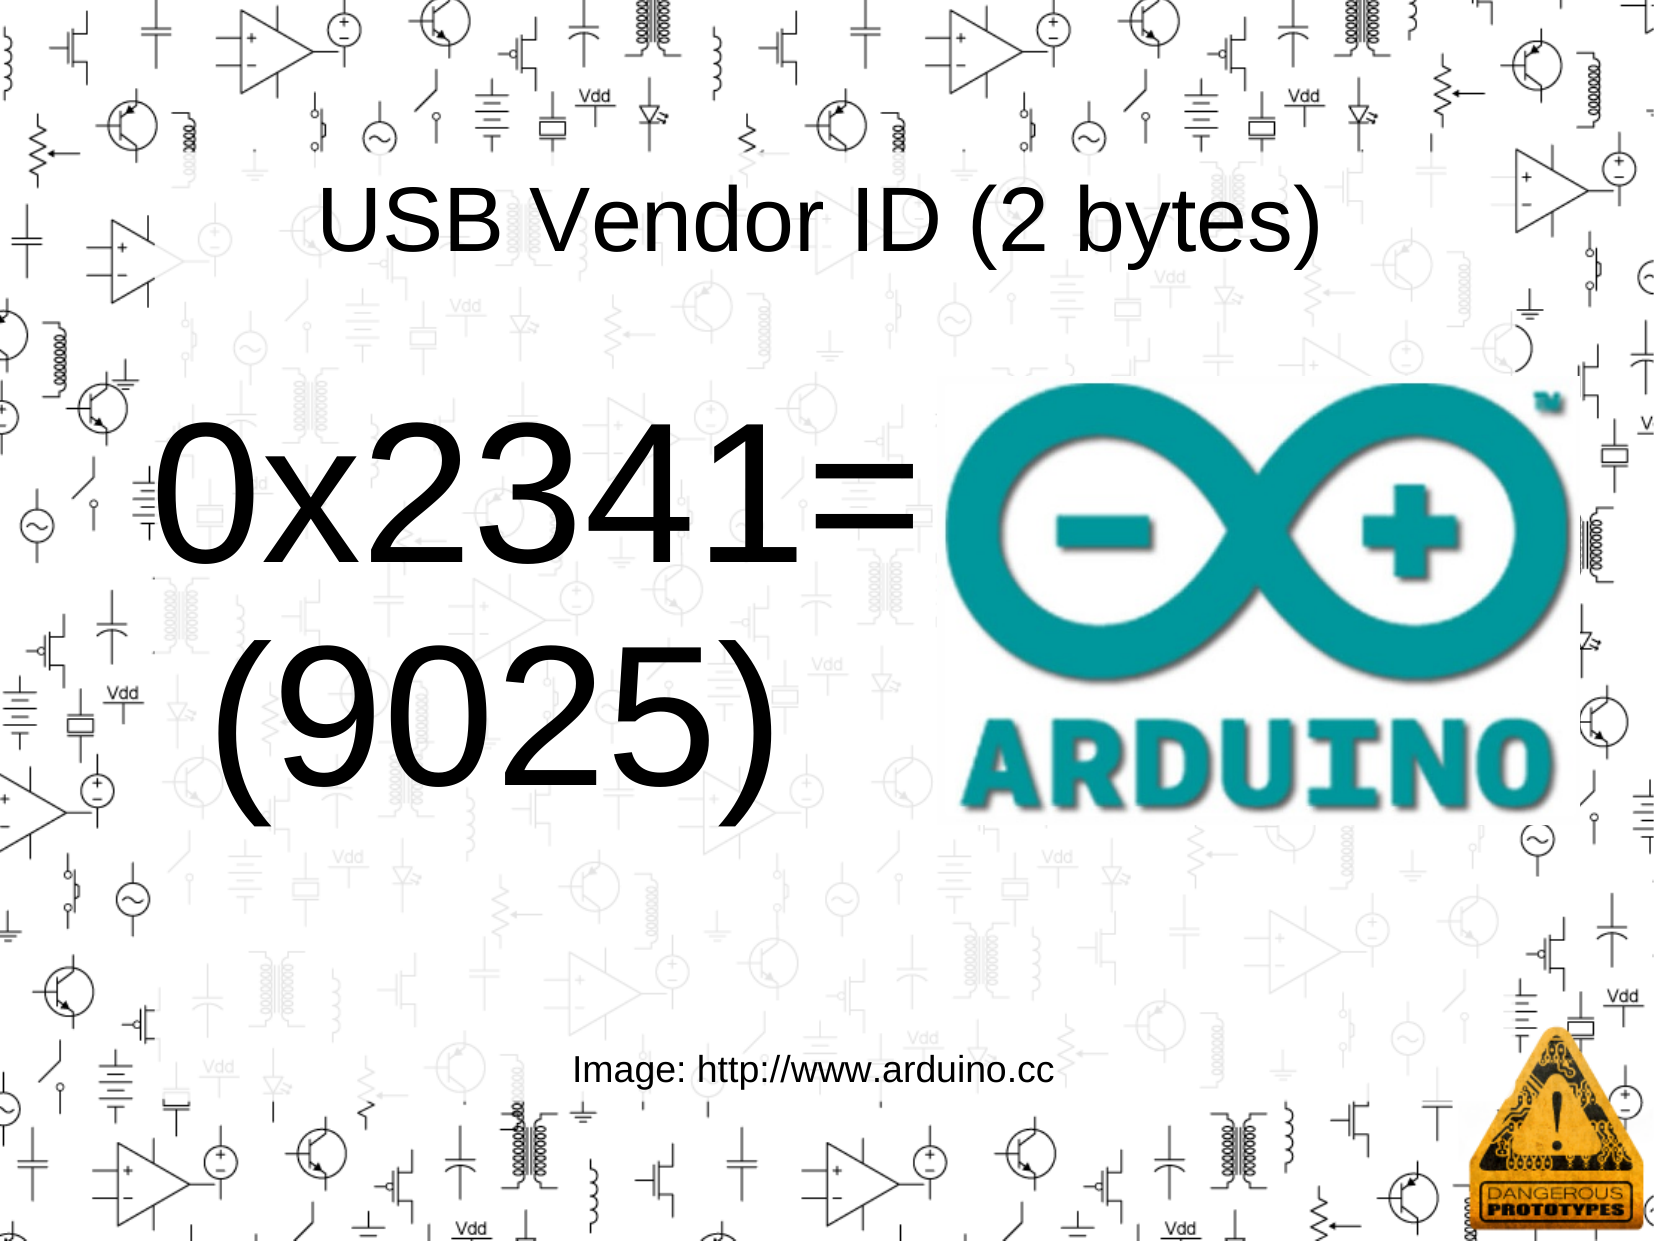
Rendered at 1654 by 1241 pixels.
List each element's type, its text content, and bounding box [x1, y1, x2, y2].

picture [0, 0, 1654, 1241]
text_box 0x2341= (9025) [149, 379, 1509, 1088]
text_box Image: http://www.arduino.cc [557, 1041, 1132, 1100]
text_box USB Vendor ID (2 bytes) [135, 117, 1506, 325]
